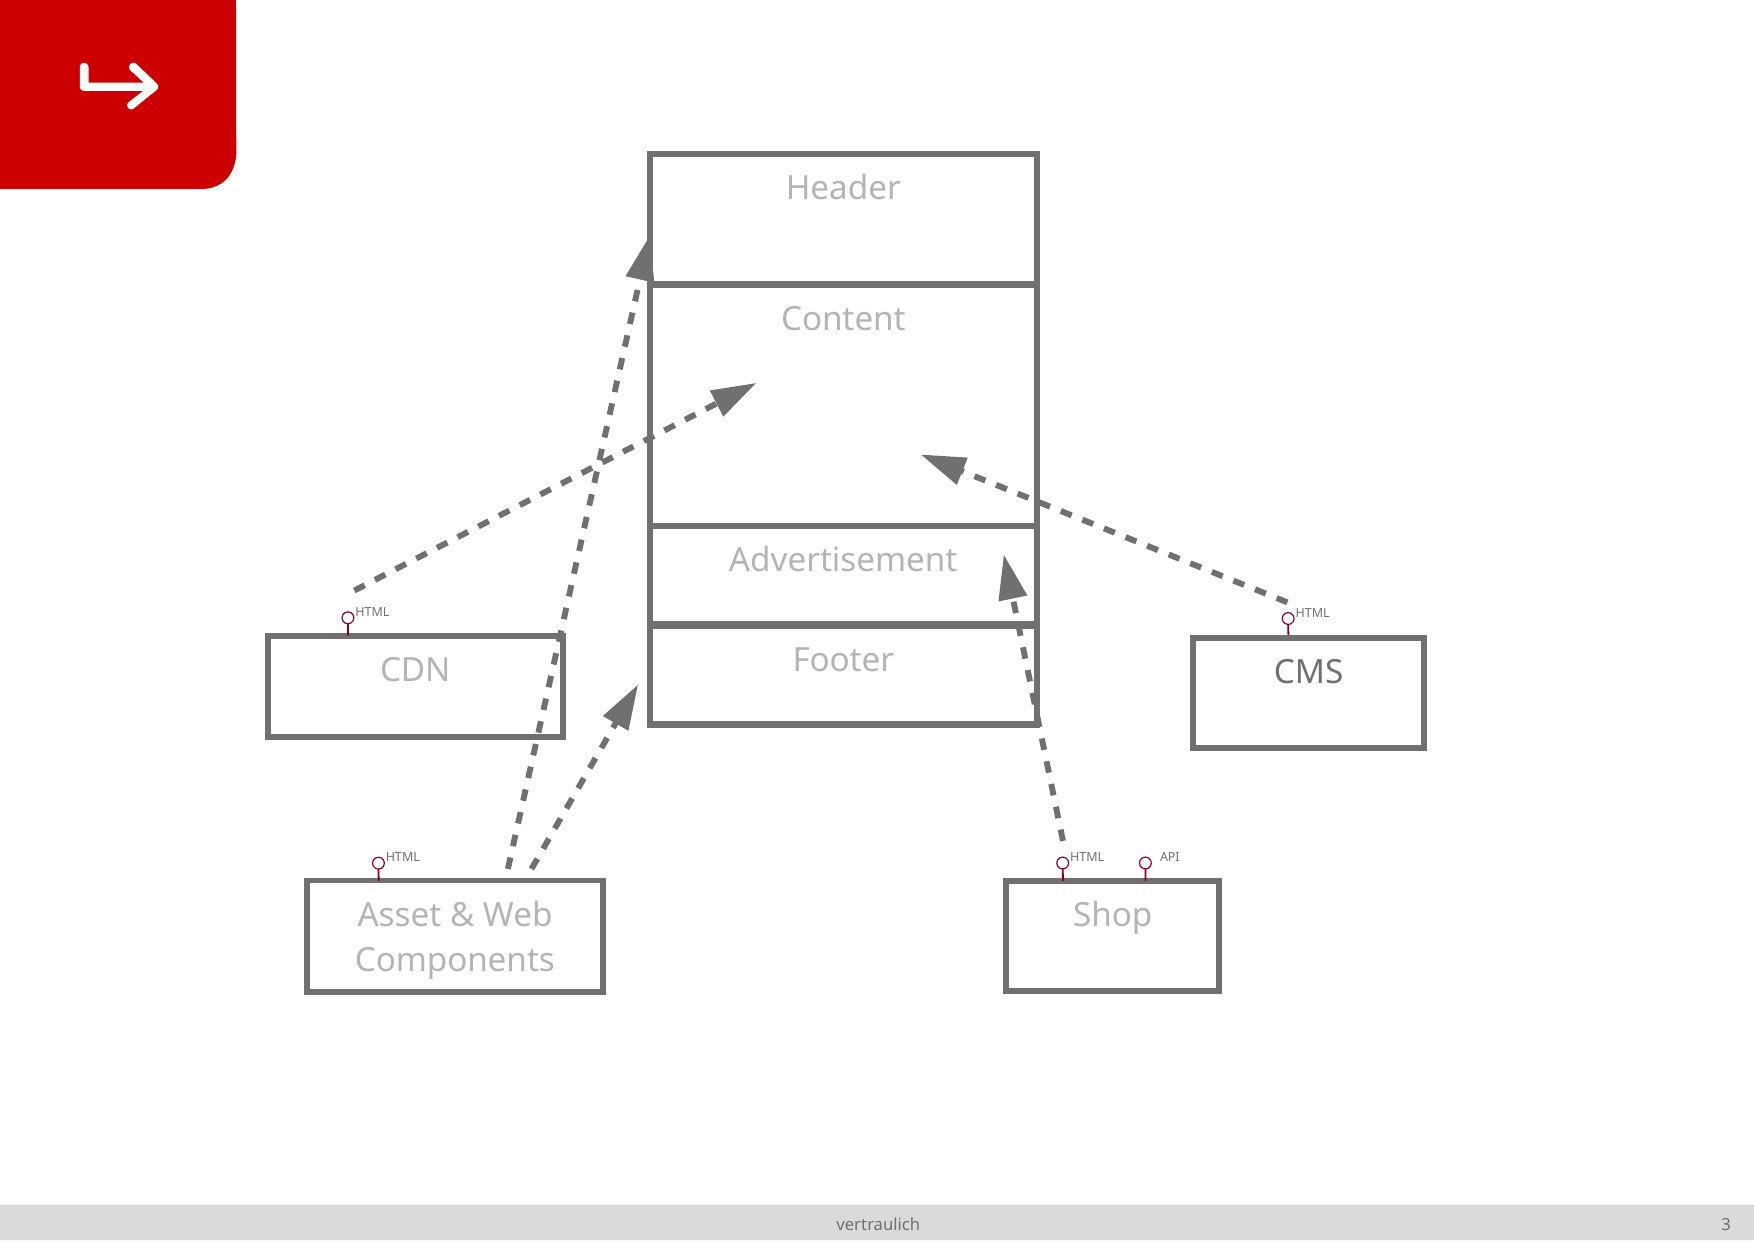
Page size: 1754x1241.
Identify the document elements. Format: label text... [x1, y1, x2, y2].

text_box Advertisement [649, 525, 1038, 625]
text_box CMS [1192, 637, 1425, 748]
text_box Footer [649, 627, 1038, 725]
text_box Content [649, 285, 1038, 523]
text_box HTML [1275, 596, 1350, 627]
text_box Shop [1006, 880, 1220, 991]
text_box Asset & Web Components [307, 880, 603, 990]
text_box API [1132, 840, 1207, 872]
text_box HTML [365, 841, 440, 872]
text_box Header [649, 153, 1038, 282]
text_box CDN [267, 635, 563, 738]
text_box HTML [335, 595, 410, 627]
text_box HTML [1050, 840, 1125, 872]
